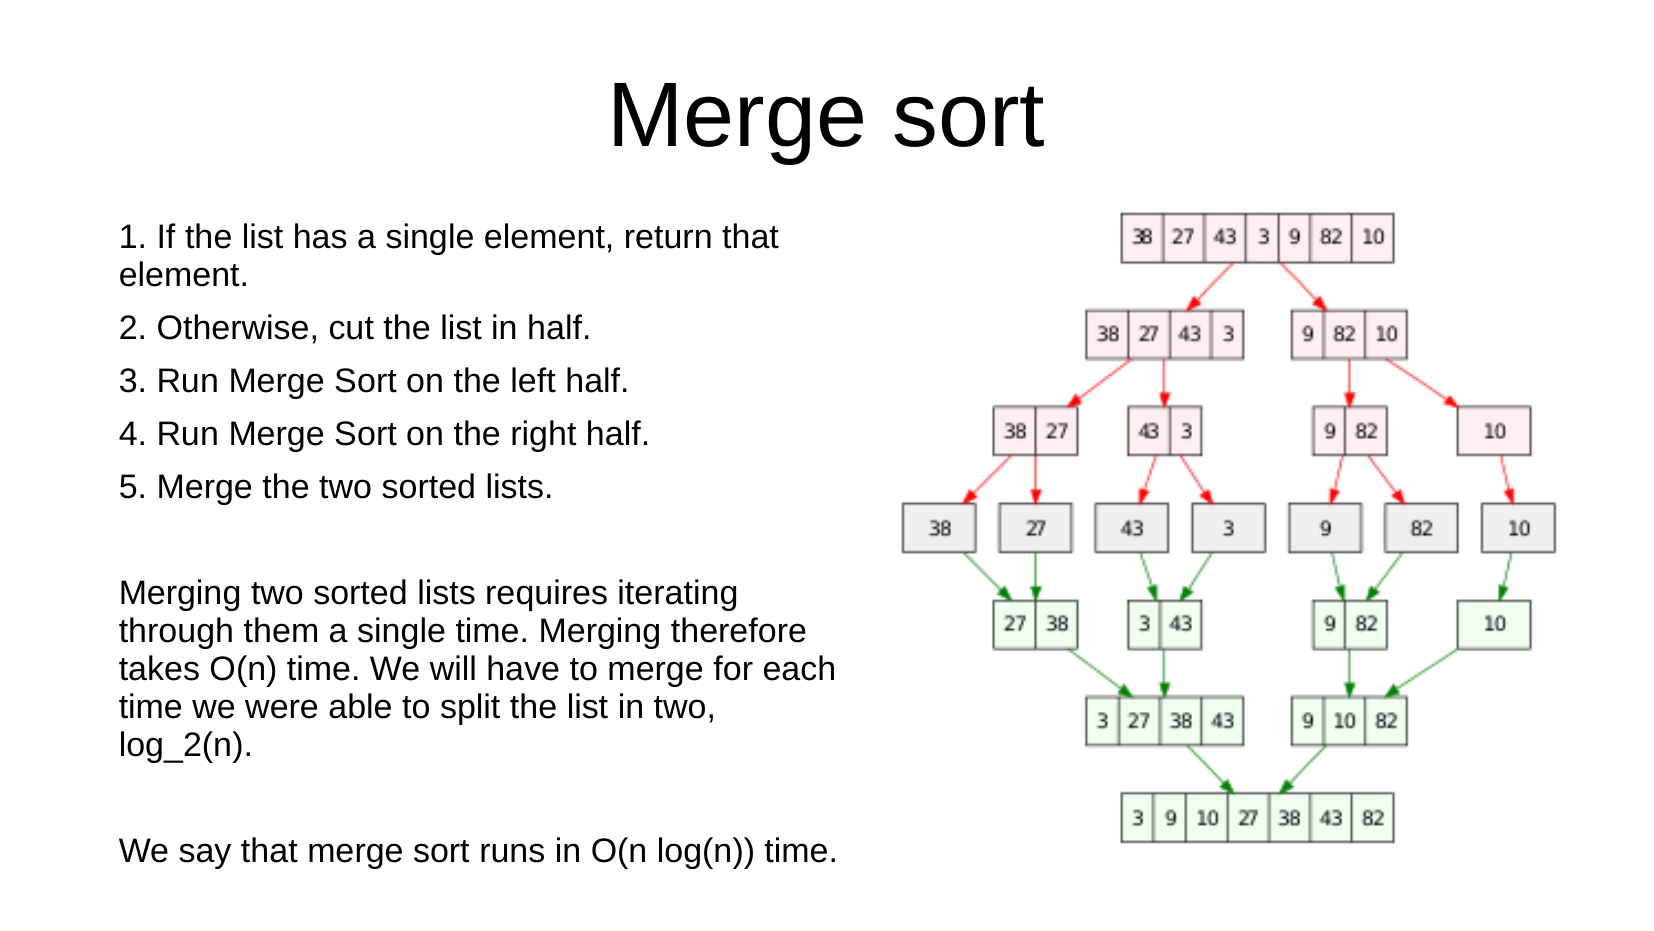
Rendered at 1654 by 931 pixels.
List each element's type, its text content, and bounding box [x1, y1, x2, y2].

picture [898, 209, 1561, 848]
list 1. If the list has a single element, return that element. 2. Otherwise, cut the list in half. 3. Run Merge Sort on the left half. 4. Run Merge Sort on the right half. 5. Merge the two sorted lists. Merging two sorted lists requires iterating through them a single time. Merging therefore takes O(n) time. We will have to merge for each time we were able to split the list in two, log_2(n). We say that merge sort runs in O(n log(n)) time. [82, 217, 841, 901]
title Merge sort [82, 37, 1571, 193]
